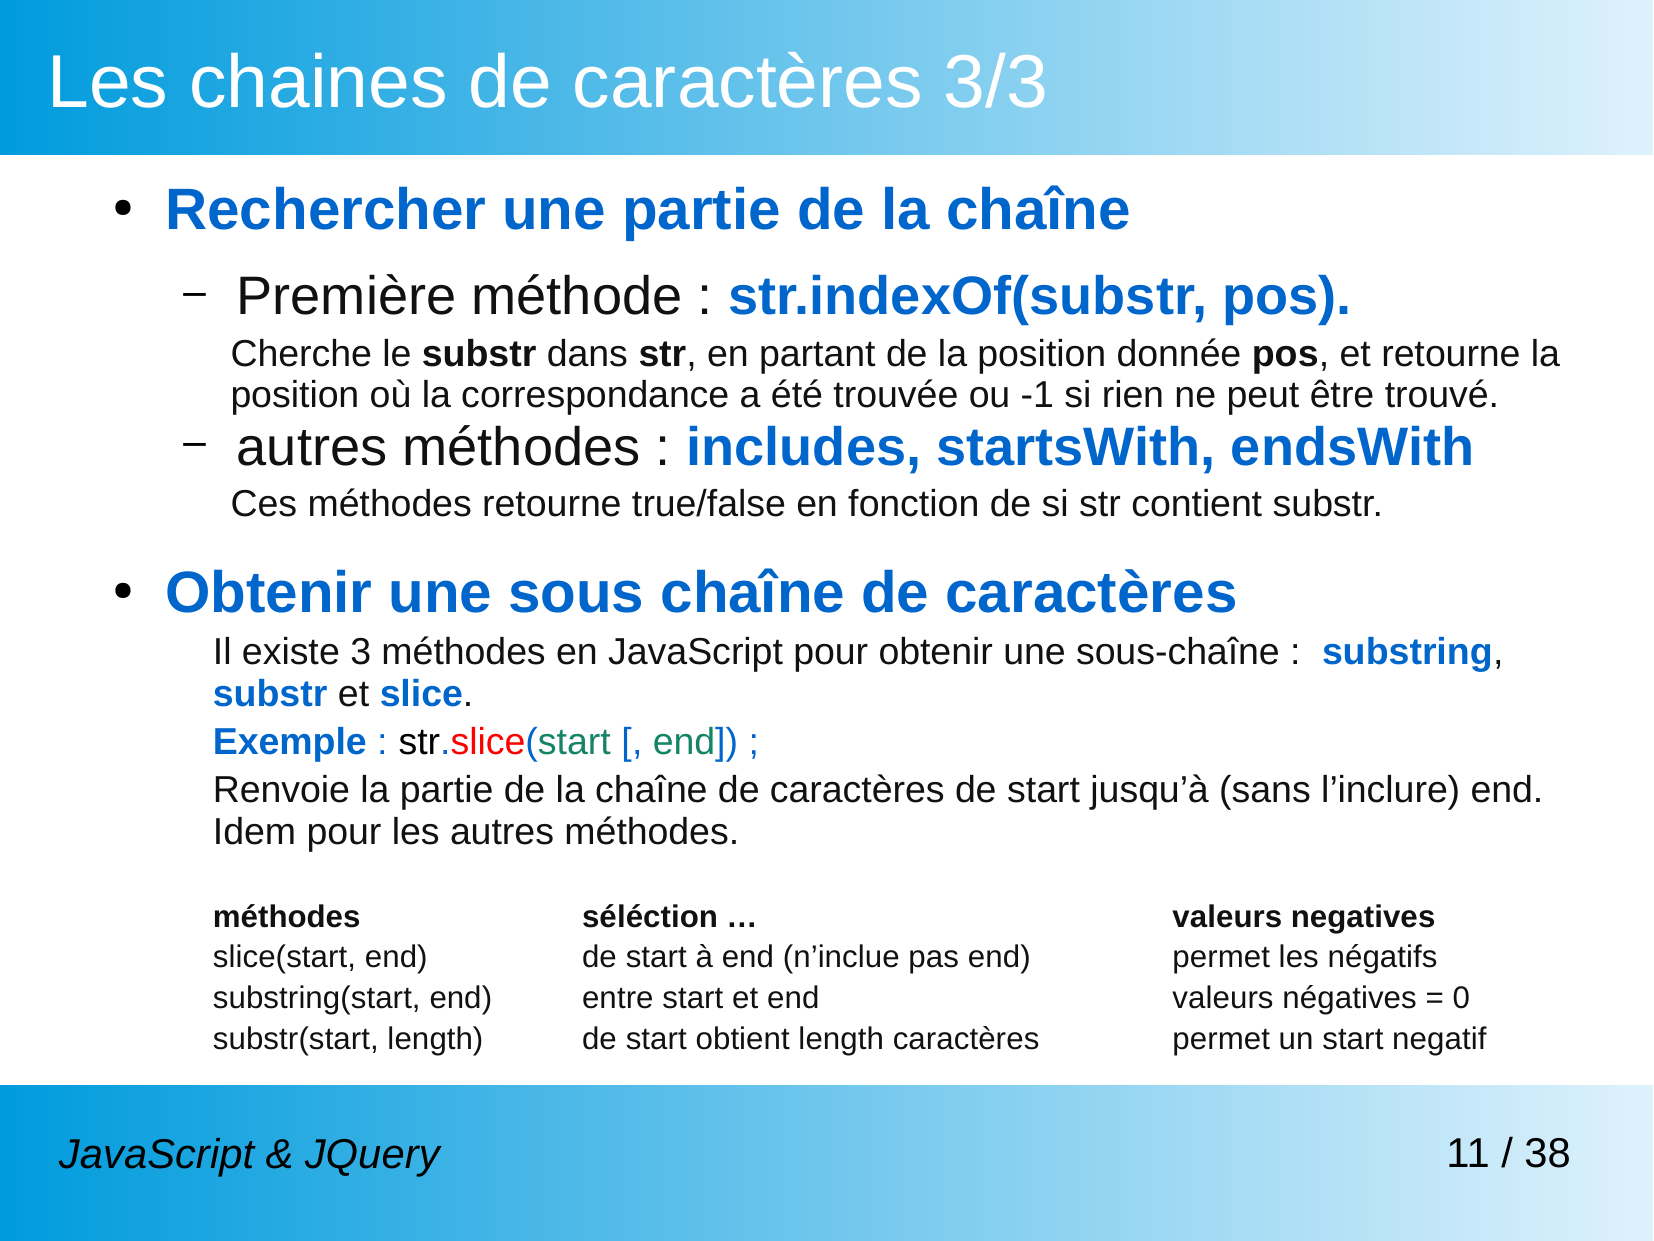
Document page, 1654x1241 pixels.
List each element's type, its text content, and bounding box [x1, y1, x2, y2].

list Rechercher une partie de la chaîne Première méthode : str.indexOf(substr, pos). Cherche le substr dans str, en partant de la position donnée pos, et retourne la position où la correspondance a été trouvée ou -1 si rien ne peut être trouvé. autres méthodes : includes, startsWith, endsWith Ces méthodes retourne true/false en fonction de si str contient substr. Obtenir une sous chaîne de caractères Il existe 3 méthodes en JavaScript pour obtenir une sous-chaîne : substring, substr et slice. Exemple : str.slice(start [, end]) ; Renvoie la partie de la chaîne de caractères de start jusqu’à (sans l’inclure) end. Idem pour les autres méthodes. méthodes séléction … valeurs negatives slice(start, end) de start à end (n’inclue pas end) permet les négatifs substring(start, end) entre start et end valeurs négatives = 0 substr(start, length) de start obtient length caractères permet un start negatif [94, 176, 1583, 999]
title Les chaines de caractères 3/3 [47, 28, 1536, 134]
